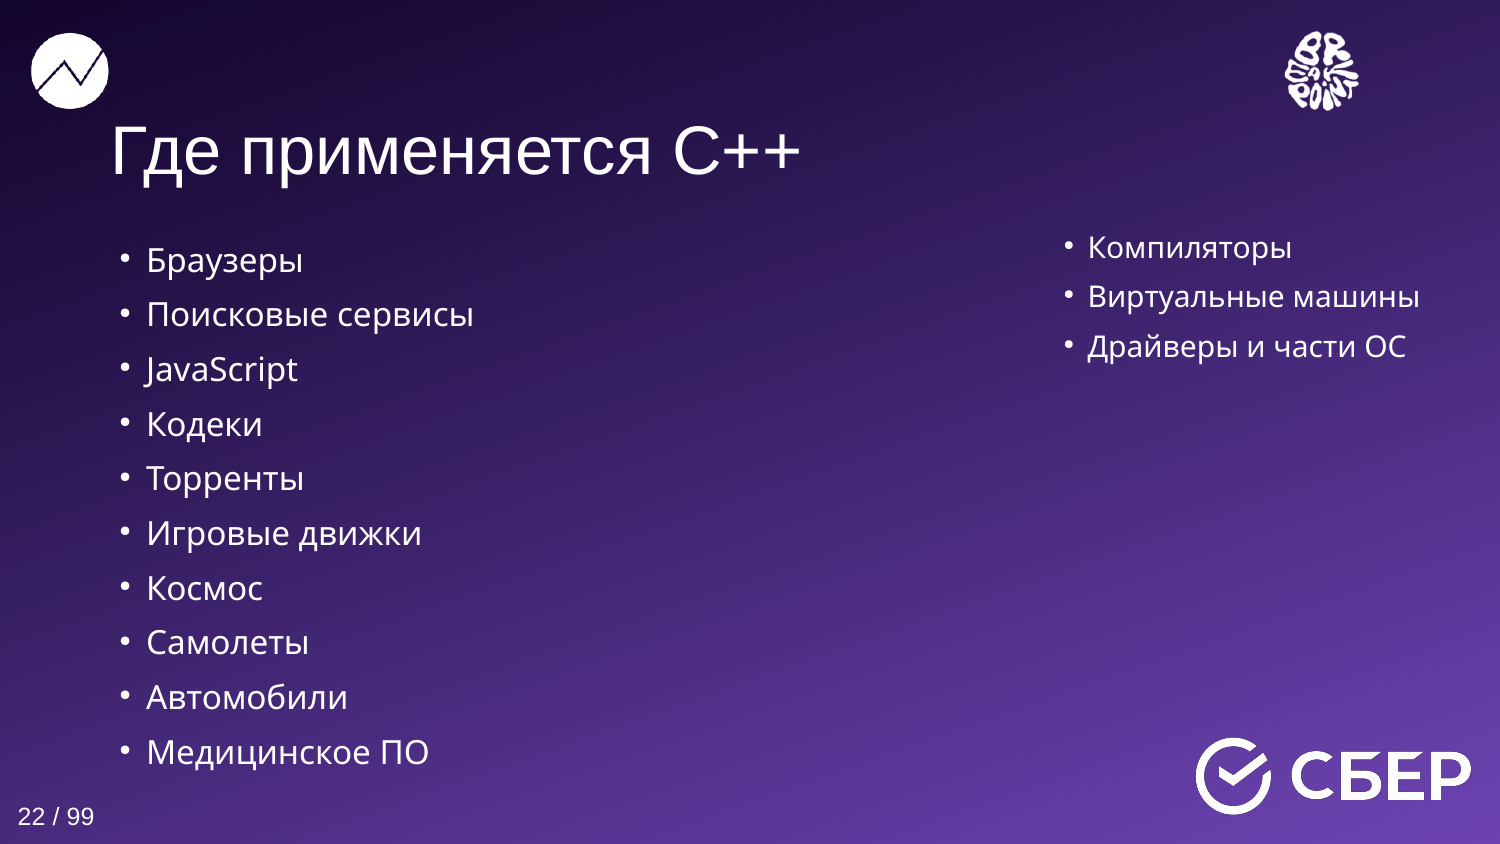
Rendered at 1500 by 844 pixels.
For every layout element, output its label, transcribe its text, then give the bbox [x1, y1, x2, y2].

list Браузеры Поисковые сервисы JavaScript Кодеки Торренты Игровые движки Космос Самолеты Автомобили Медицинское ПО [103, 195, 488, 788]
text_box <number> / 99 [2, 795, 632, 839]
list Компиляторы Виртуальные машины Драйверы и части ОС [1048, 189, 1433, 376]
title Где применяется C++ [103, 100, 1397, 205]
picture [0, 0, 1500, 844]
